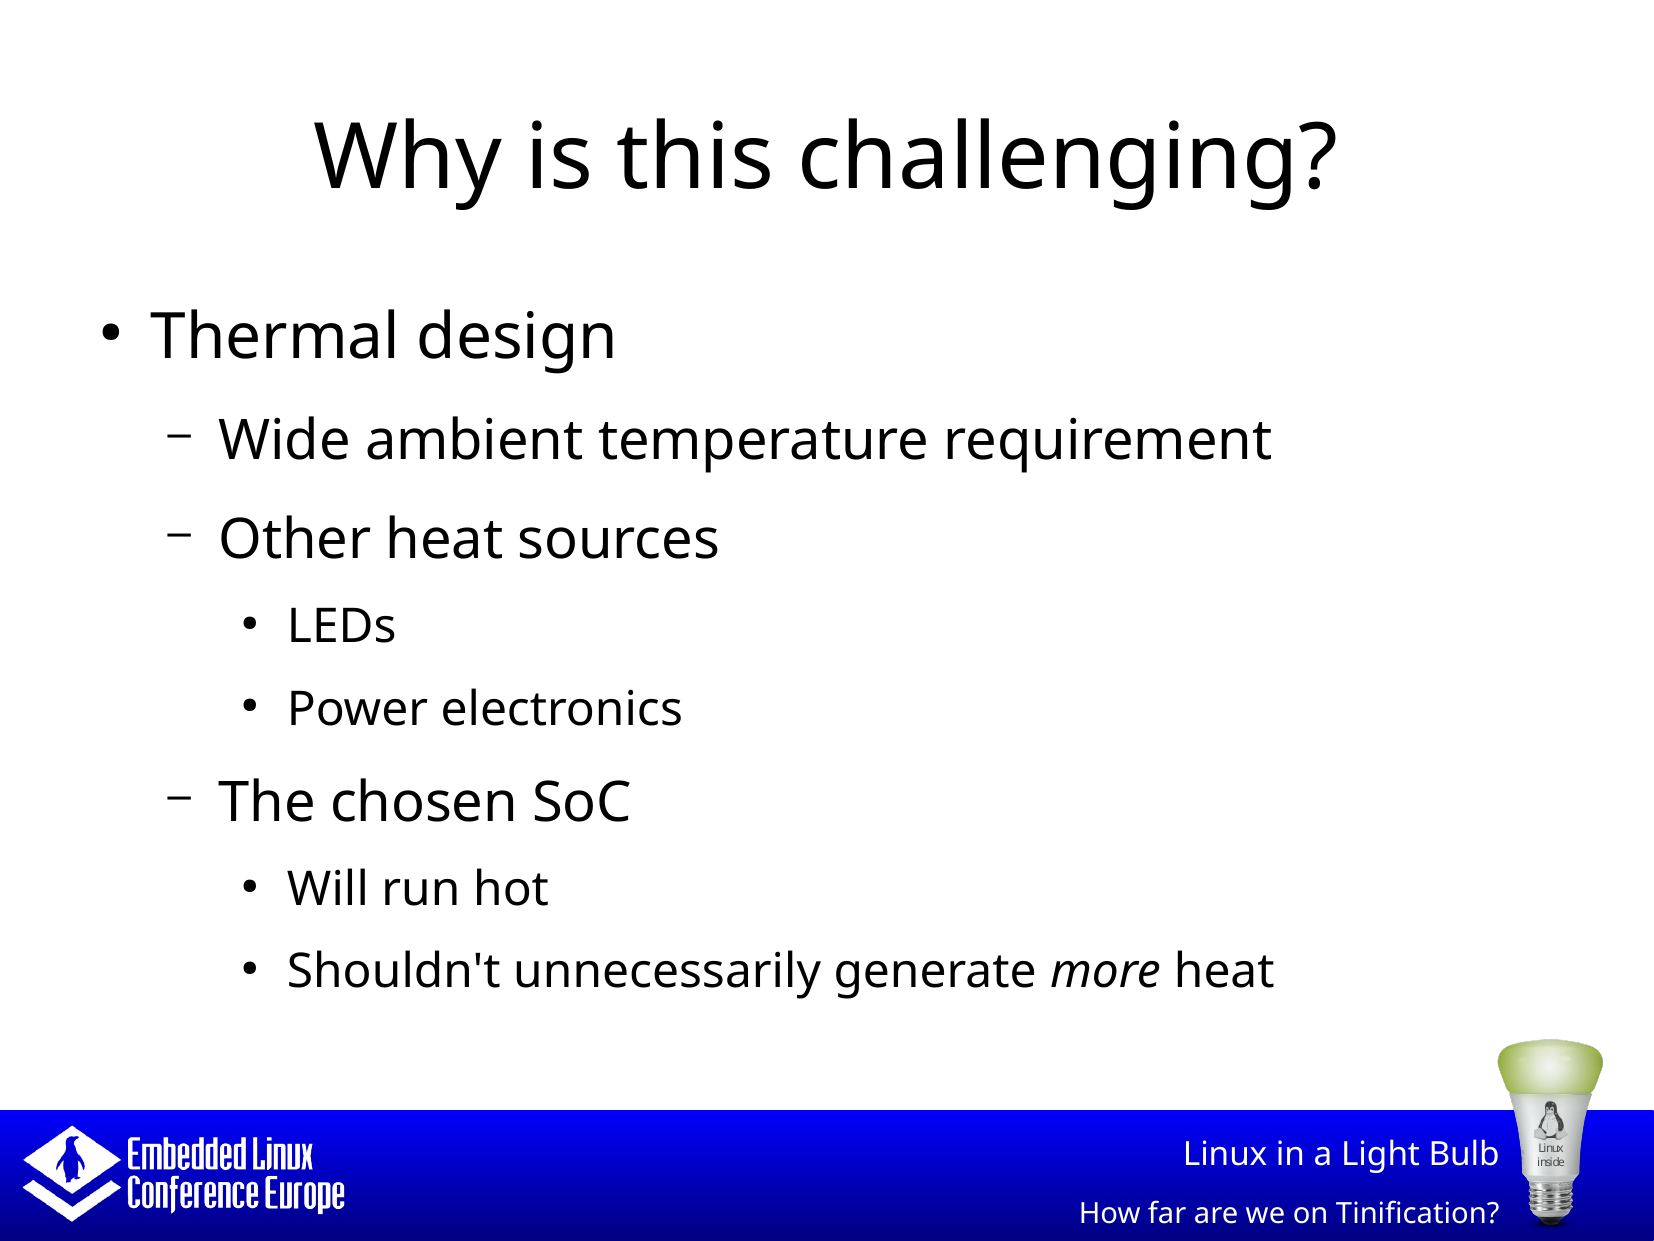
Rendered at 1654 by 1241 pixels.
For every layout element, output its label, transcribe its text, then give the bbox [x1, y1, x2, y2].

list Thermal design Wide ambient temperature requirement Other heat sources LEDs Power electronics The chosen SoC Will run hot Shouldn't unnecessarily generate more heat [82, 290, 1571, 1010]
title Why is this challenging? [82, 49, 1571, 257]
picture [18, 1120, 349, 1226]
